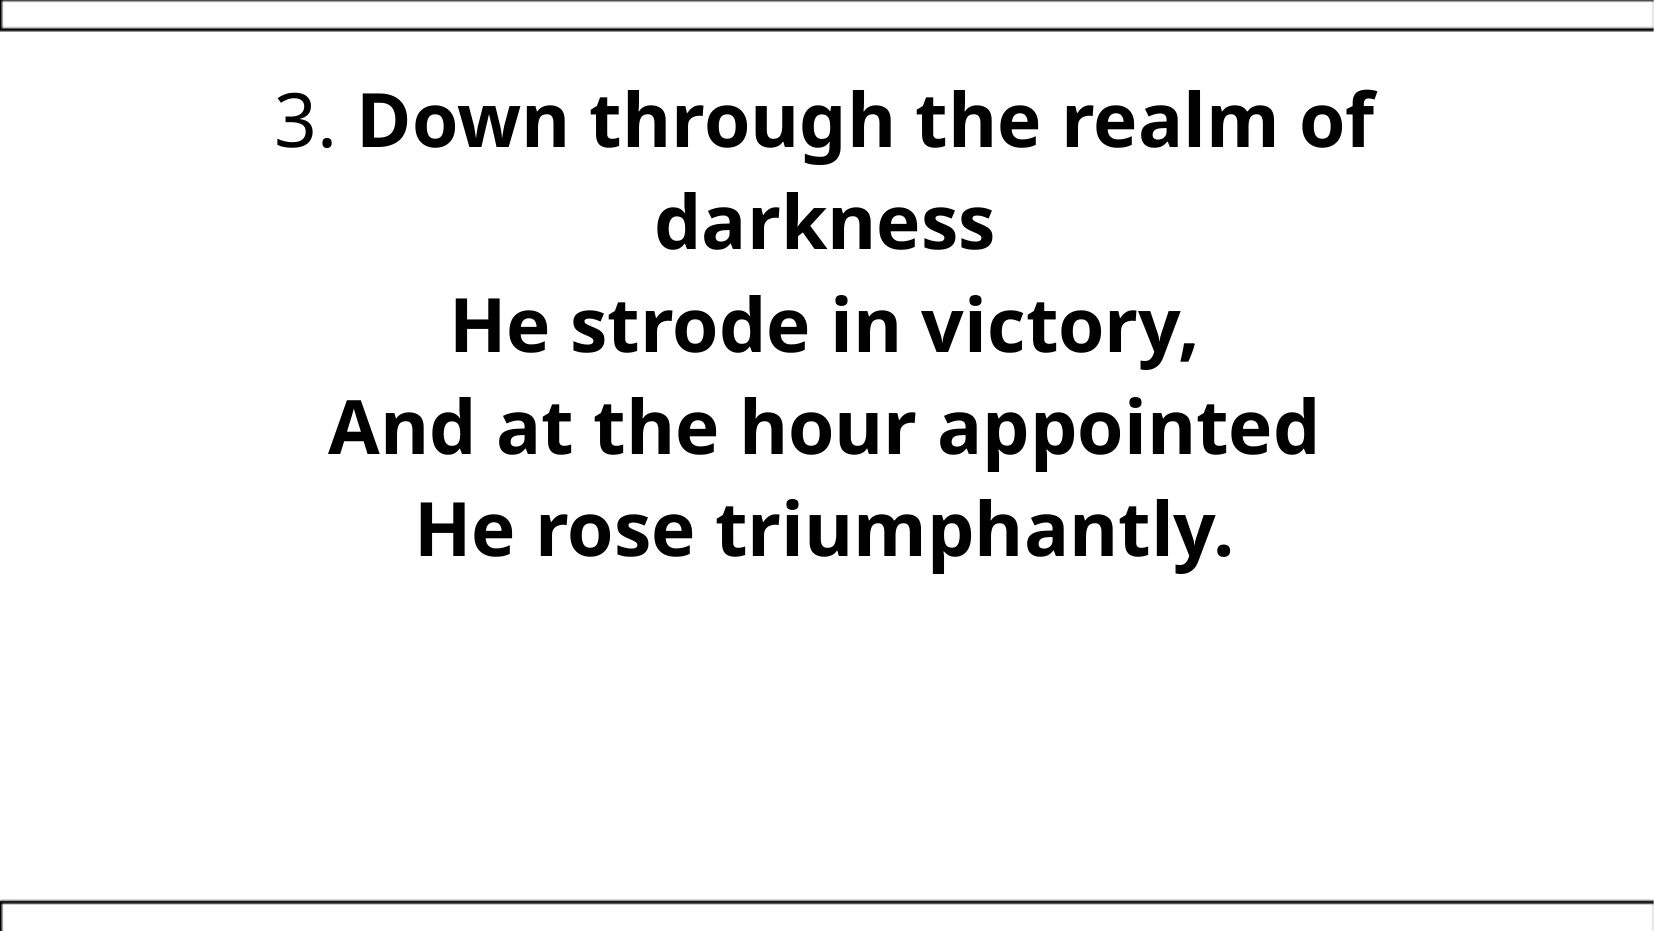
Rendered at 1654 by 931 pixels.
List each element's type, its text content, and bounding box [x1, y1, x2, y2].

text_box 3. Down through the realm of darkness He strode in victory, And at the hour appointed He rose triumphantly. [105, 60, 1546, 475]
picture [0, 0, 1654, 931]
